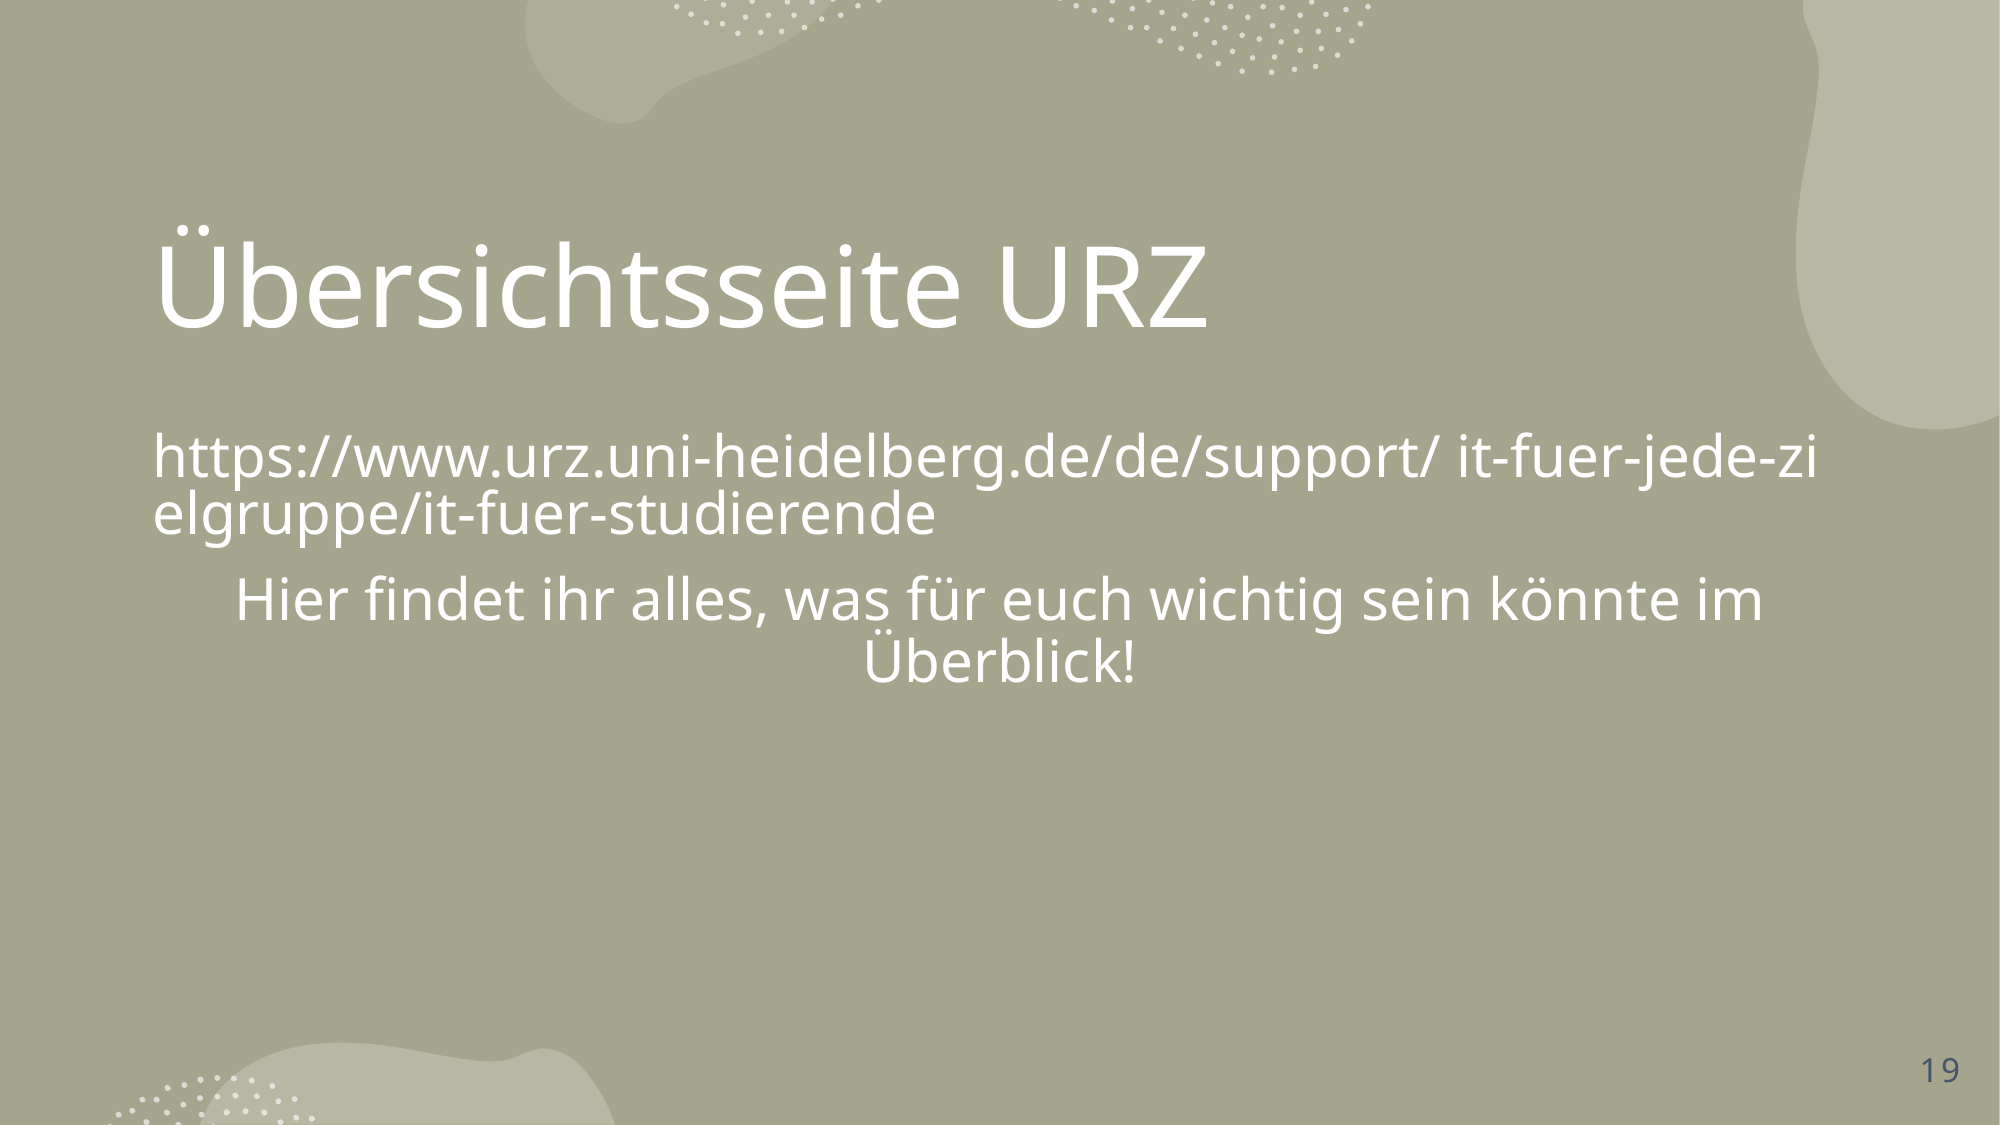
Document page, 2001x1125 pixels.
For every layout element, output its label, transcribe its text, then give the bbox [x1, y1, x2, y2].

title Übersichtsseite URZ [137, 182, 1863, 400]
text_box [1887, 1019, 1993, 1125]
list https://www.urz.uni-heidelberg.de/de/support/ it-fuer-jede-zielgruppe/it-fuer-studierende Hier findet ihr alles, was für euch wichtig sein könnte im Überblick! [137, 413, 1863, 1014]
